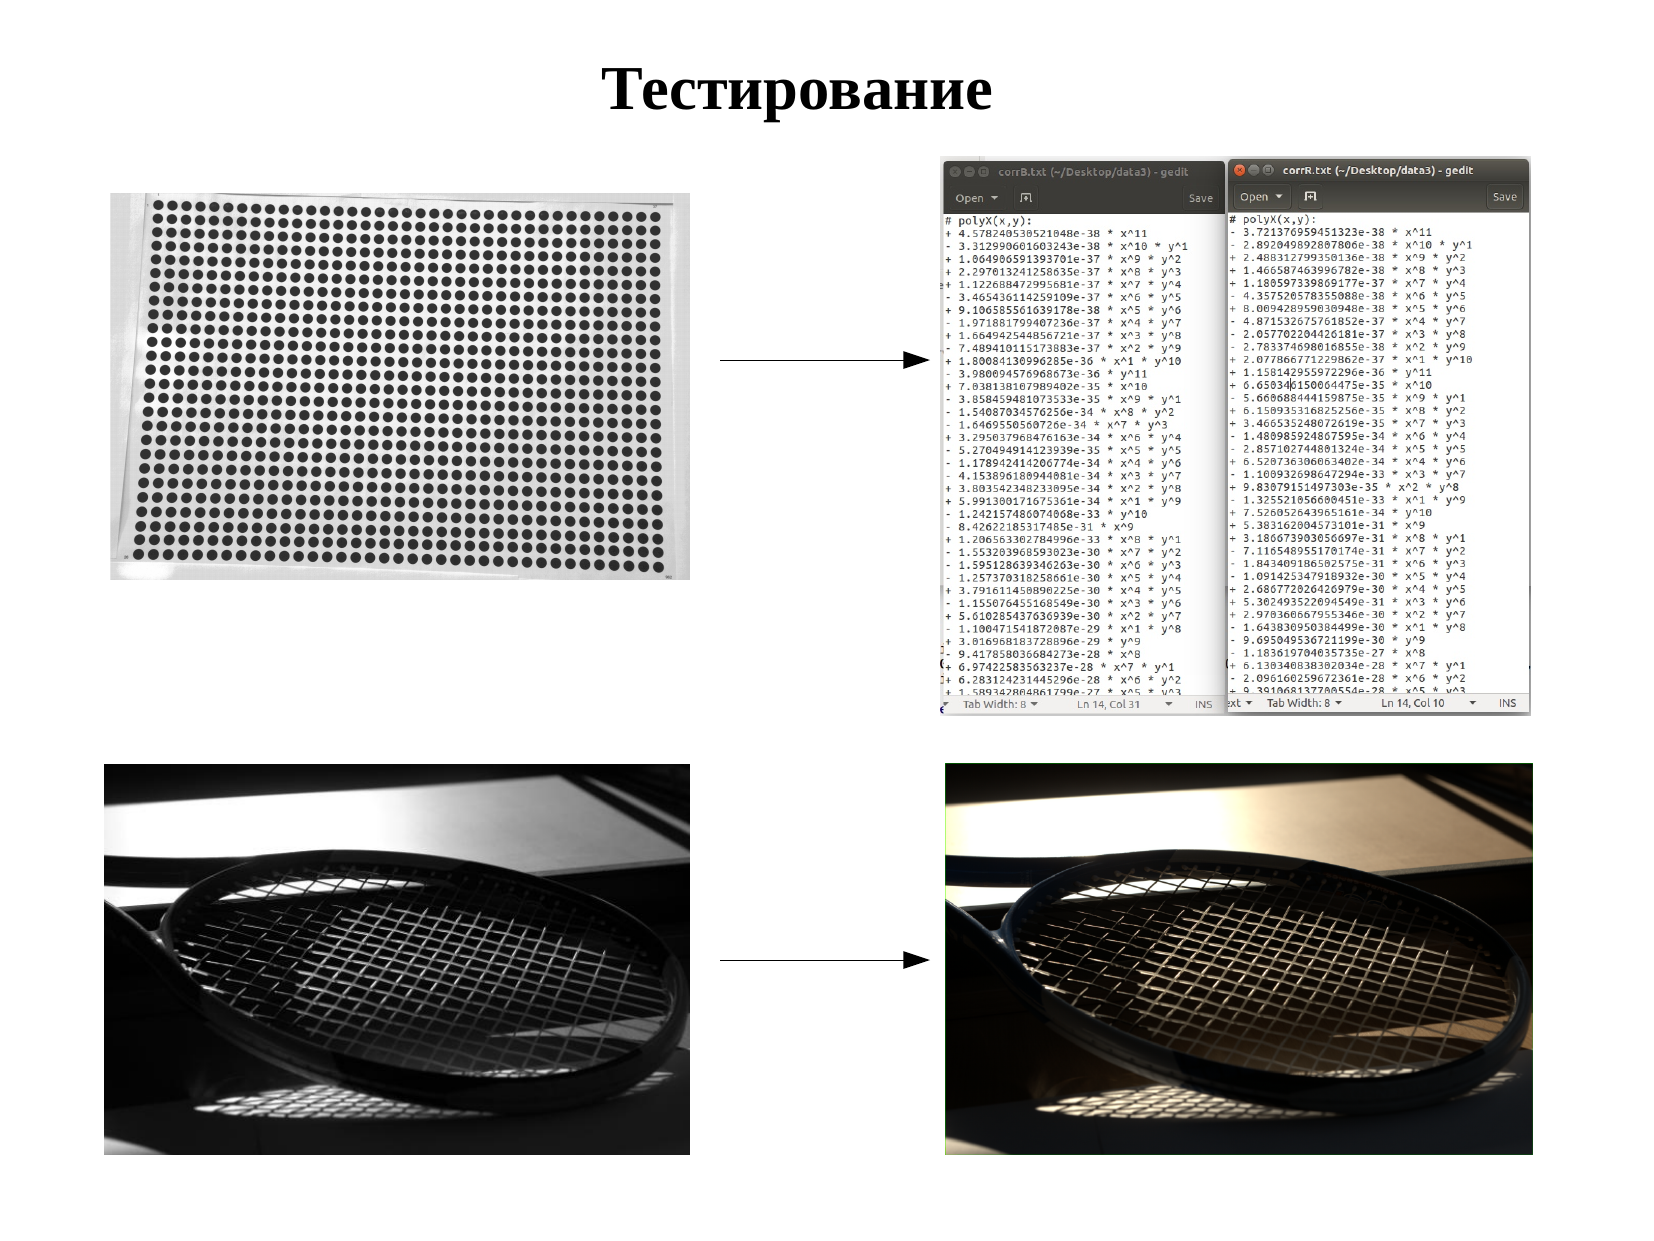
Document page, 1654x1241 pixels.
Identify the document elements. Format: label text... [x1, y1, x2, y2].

picture [945, 763, 1533, 1156]
picture [110, 193, 691, 580]
picture [940, 156, 1531, 716]
picture [104, 764, 690, 1156]
text_box Тестирование [587, 46, 1009, 131]
